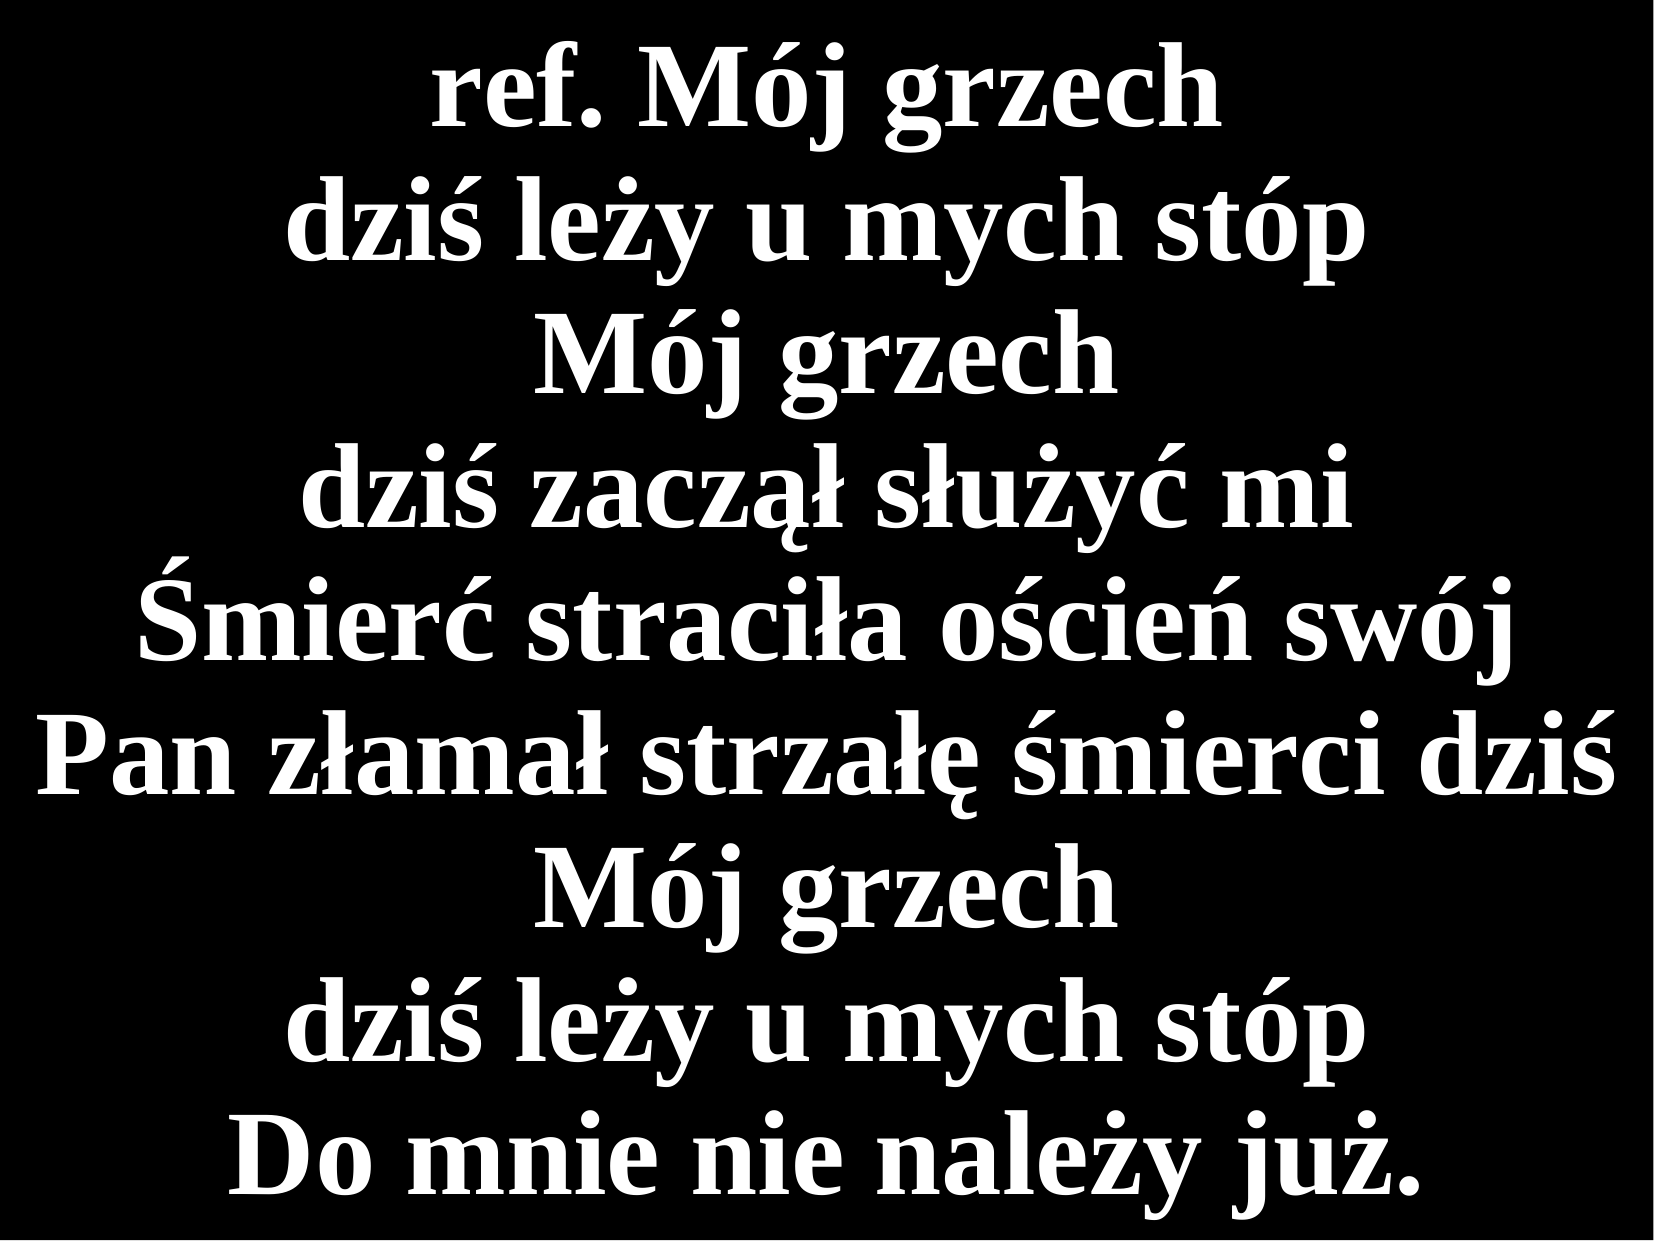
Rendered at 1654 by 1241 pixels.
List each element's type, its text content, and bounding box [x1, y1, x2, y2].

title ref. Mój grzech dziś leży u mych stóp Mój grzech dziś zaczął służyć mi Śmierć straciła oścień swój Pan złamał strzałę śmierci dziś Mój grzech dziś leży u mych stóp Do mnie nie należy już. [0, 0, 1654, 1241]
